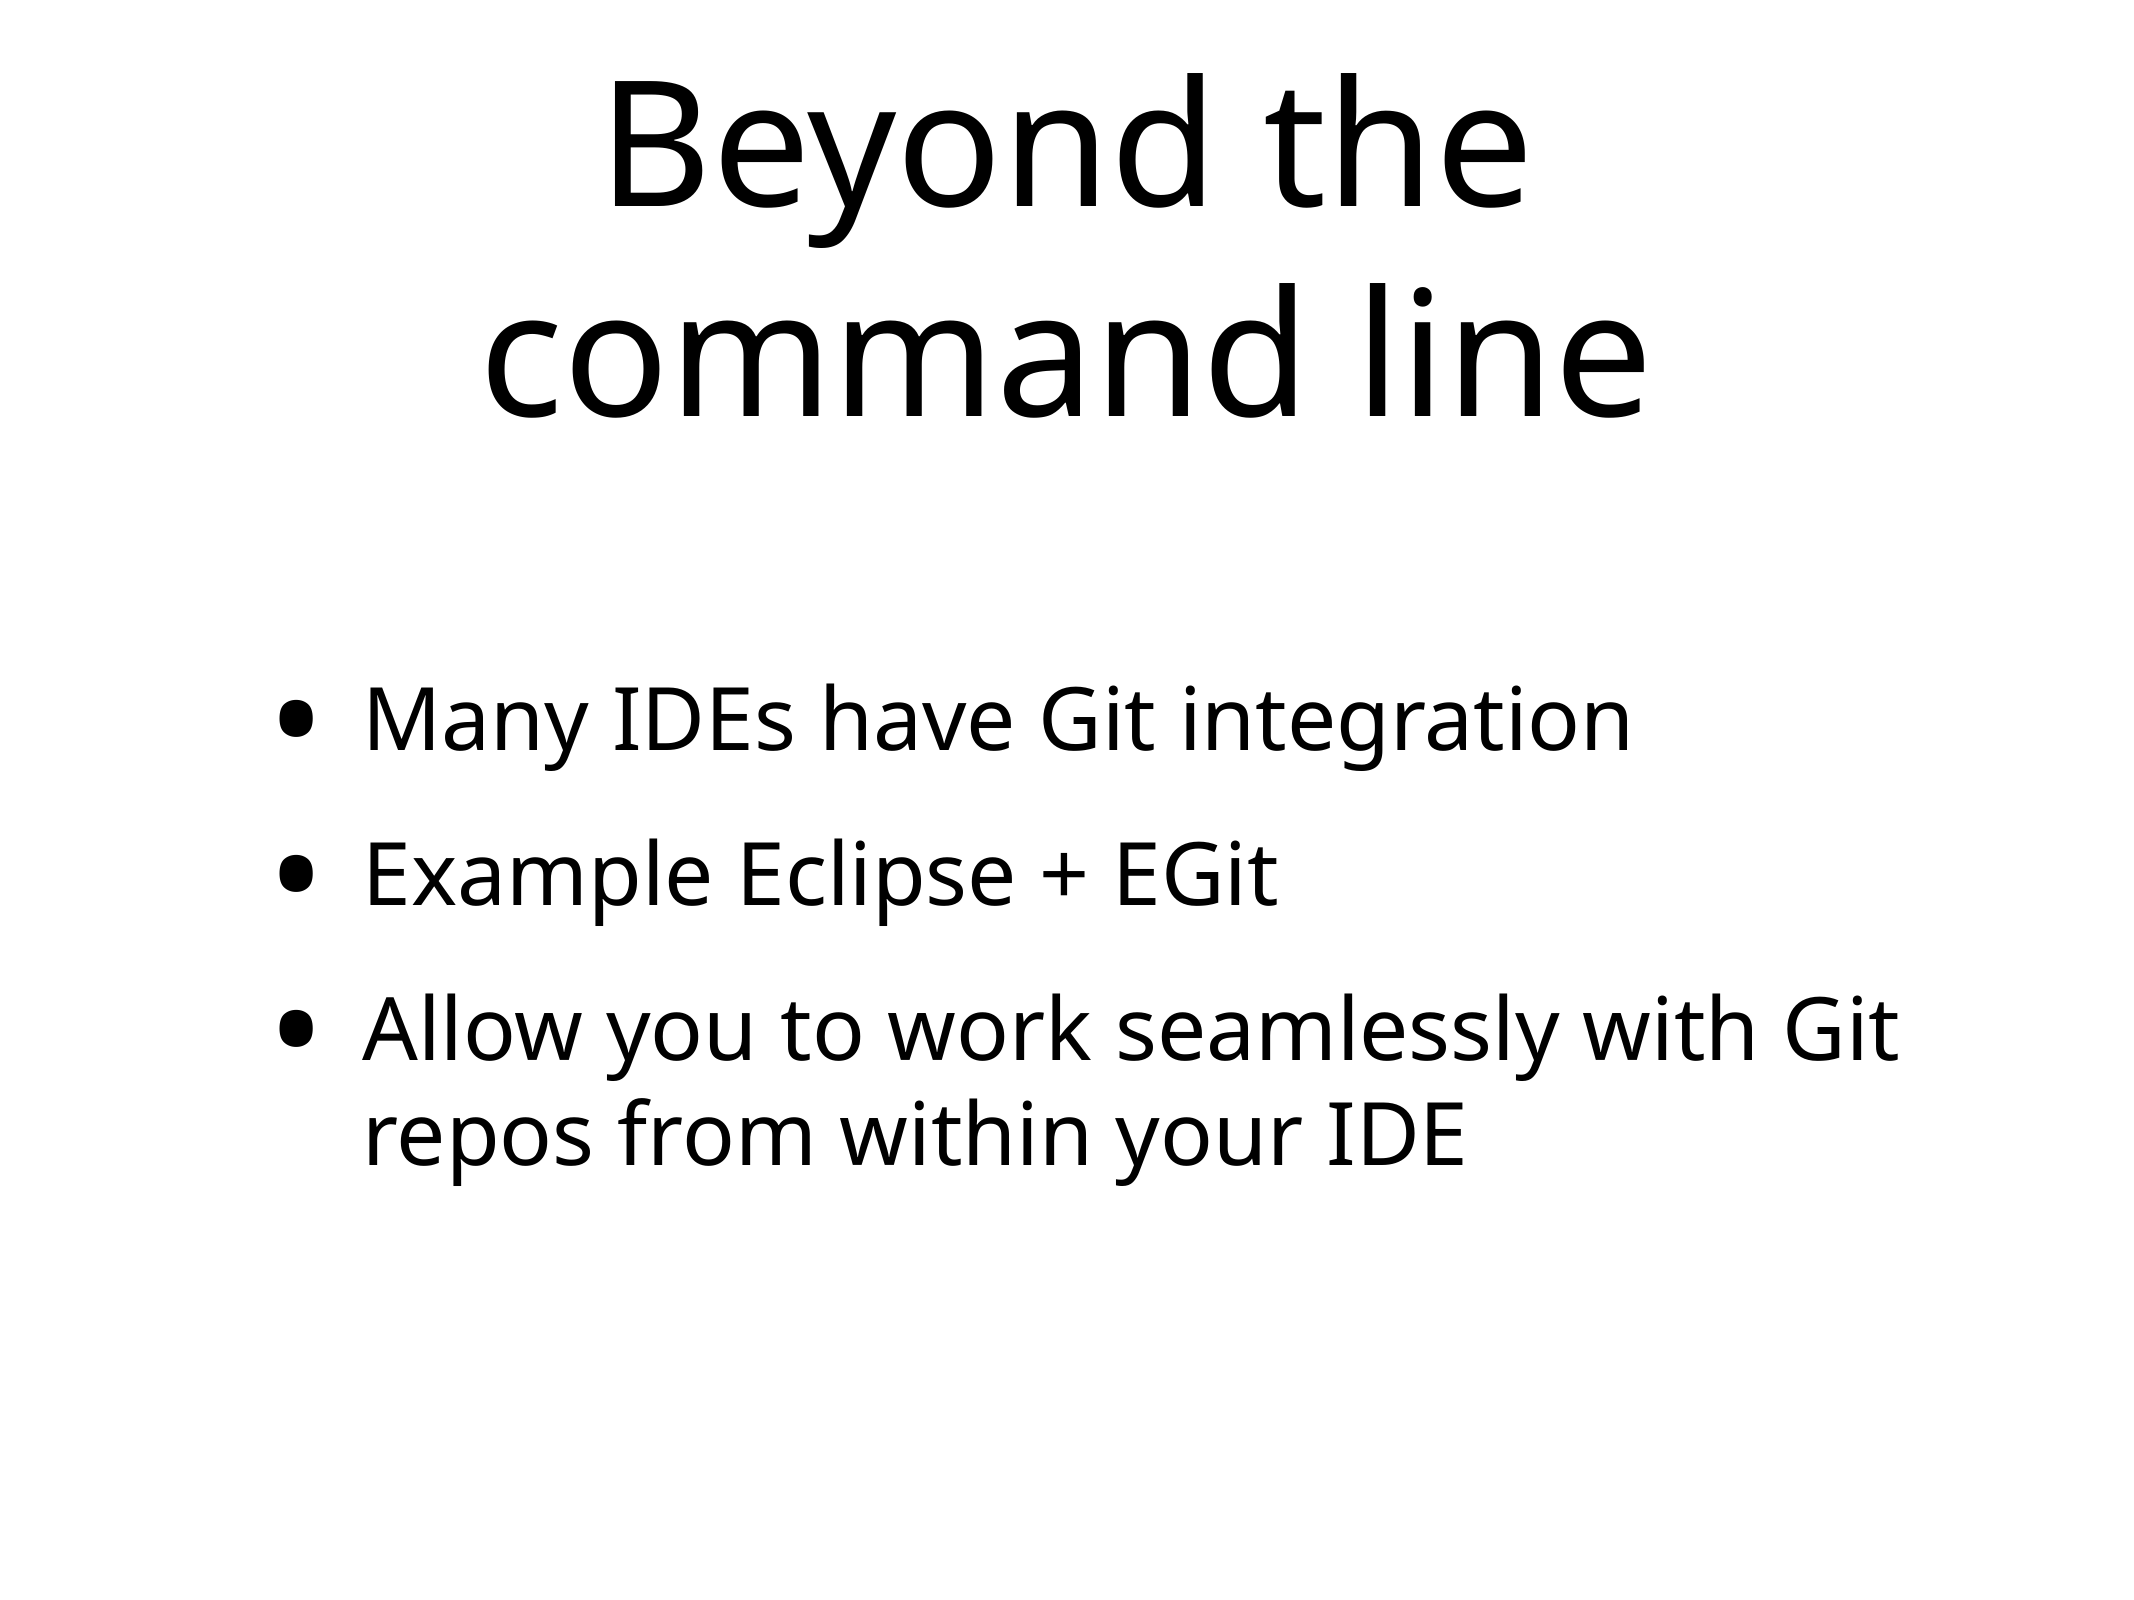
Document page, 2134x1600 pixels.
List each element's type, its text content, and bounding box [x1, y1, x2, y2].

list Many IDEs have Git integration Example Eclipse + EGit Allow you to work seamlessly with Git repos from within your IDE [208, 454, 1925, 1392]
title Beyond the command line [208, 23, 1925, 454]
